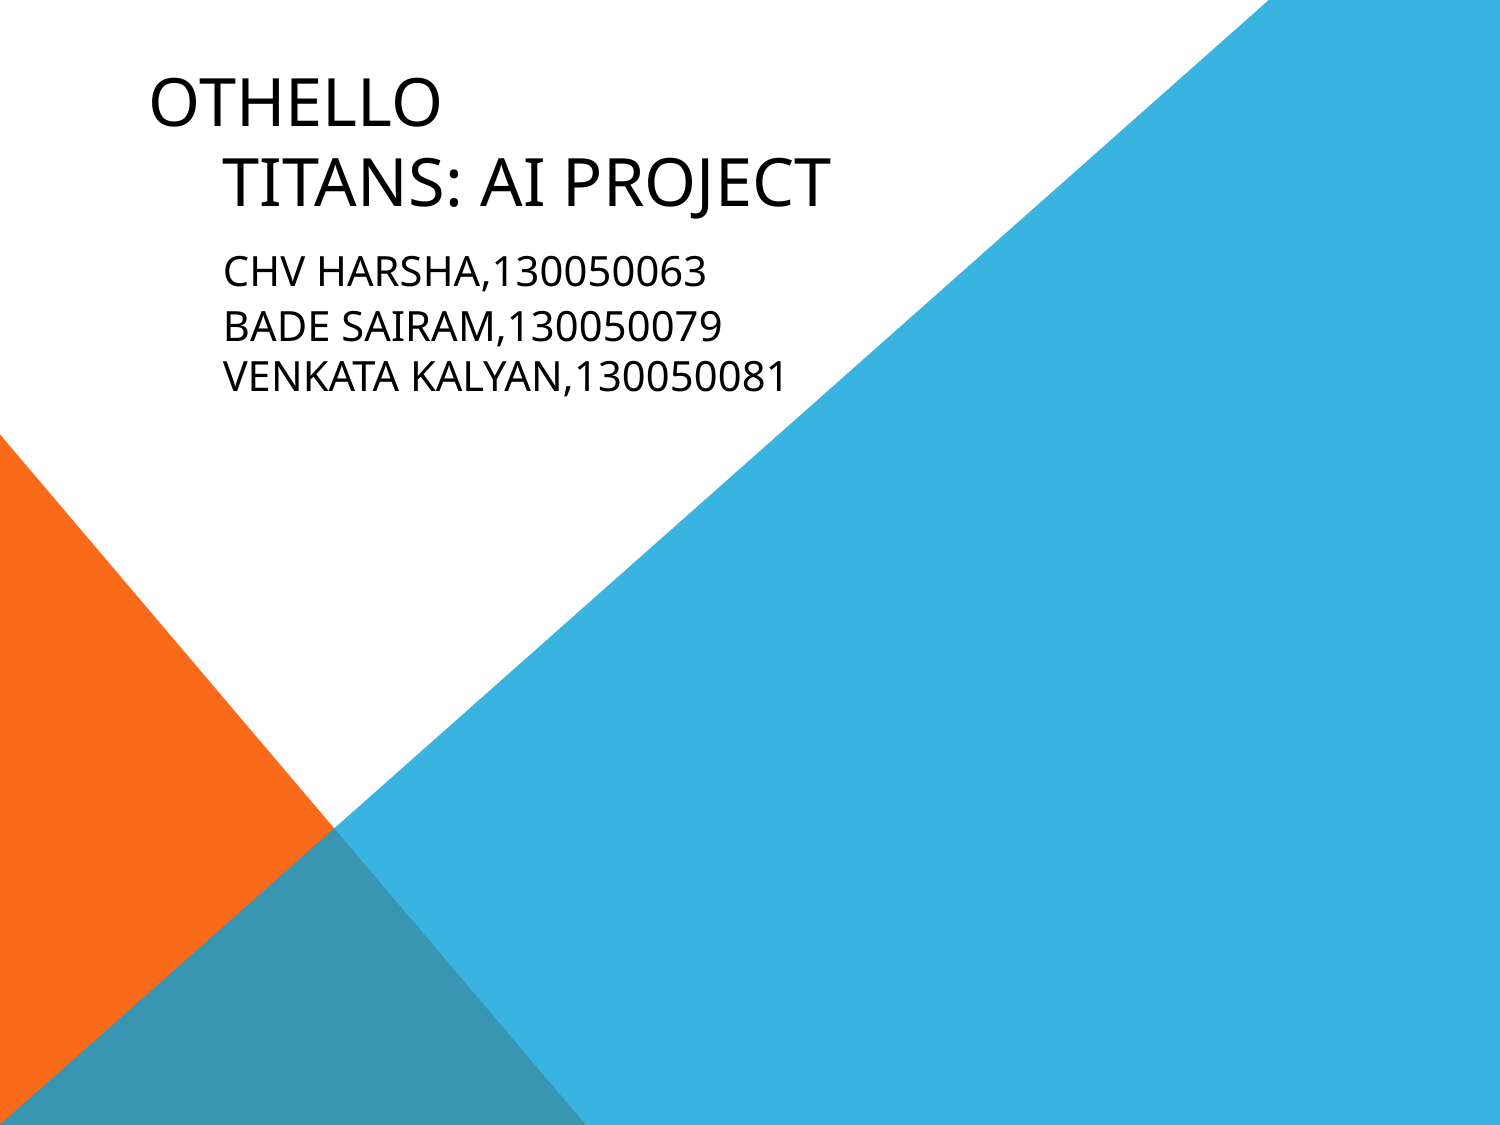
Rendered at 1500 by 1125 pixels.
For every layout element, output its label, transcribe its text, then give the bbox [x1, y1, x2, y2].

title Othello TITANS: AI project CHV HARSHA,130050063 BADE SAIRAM,130050079 VENKATA KALYAN,130050081 [134, 283, 1061, 482]
